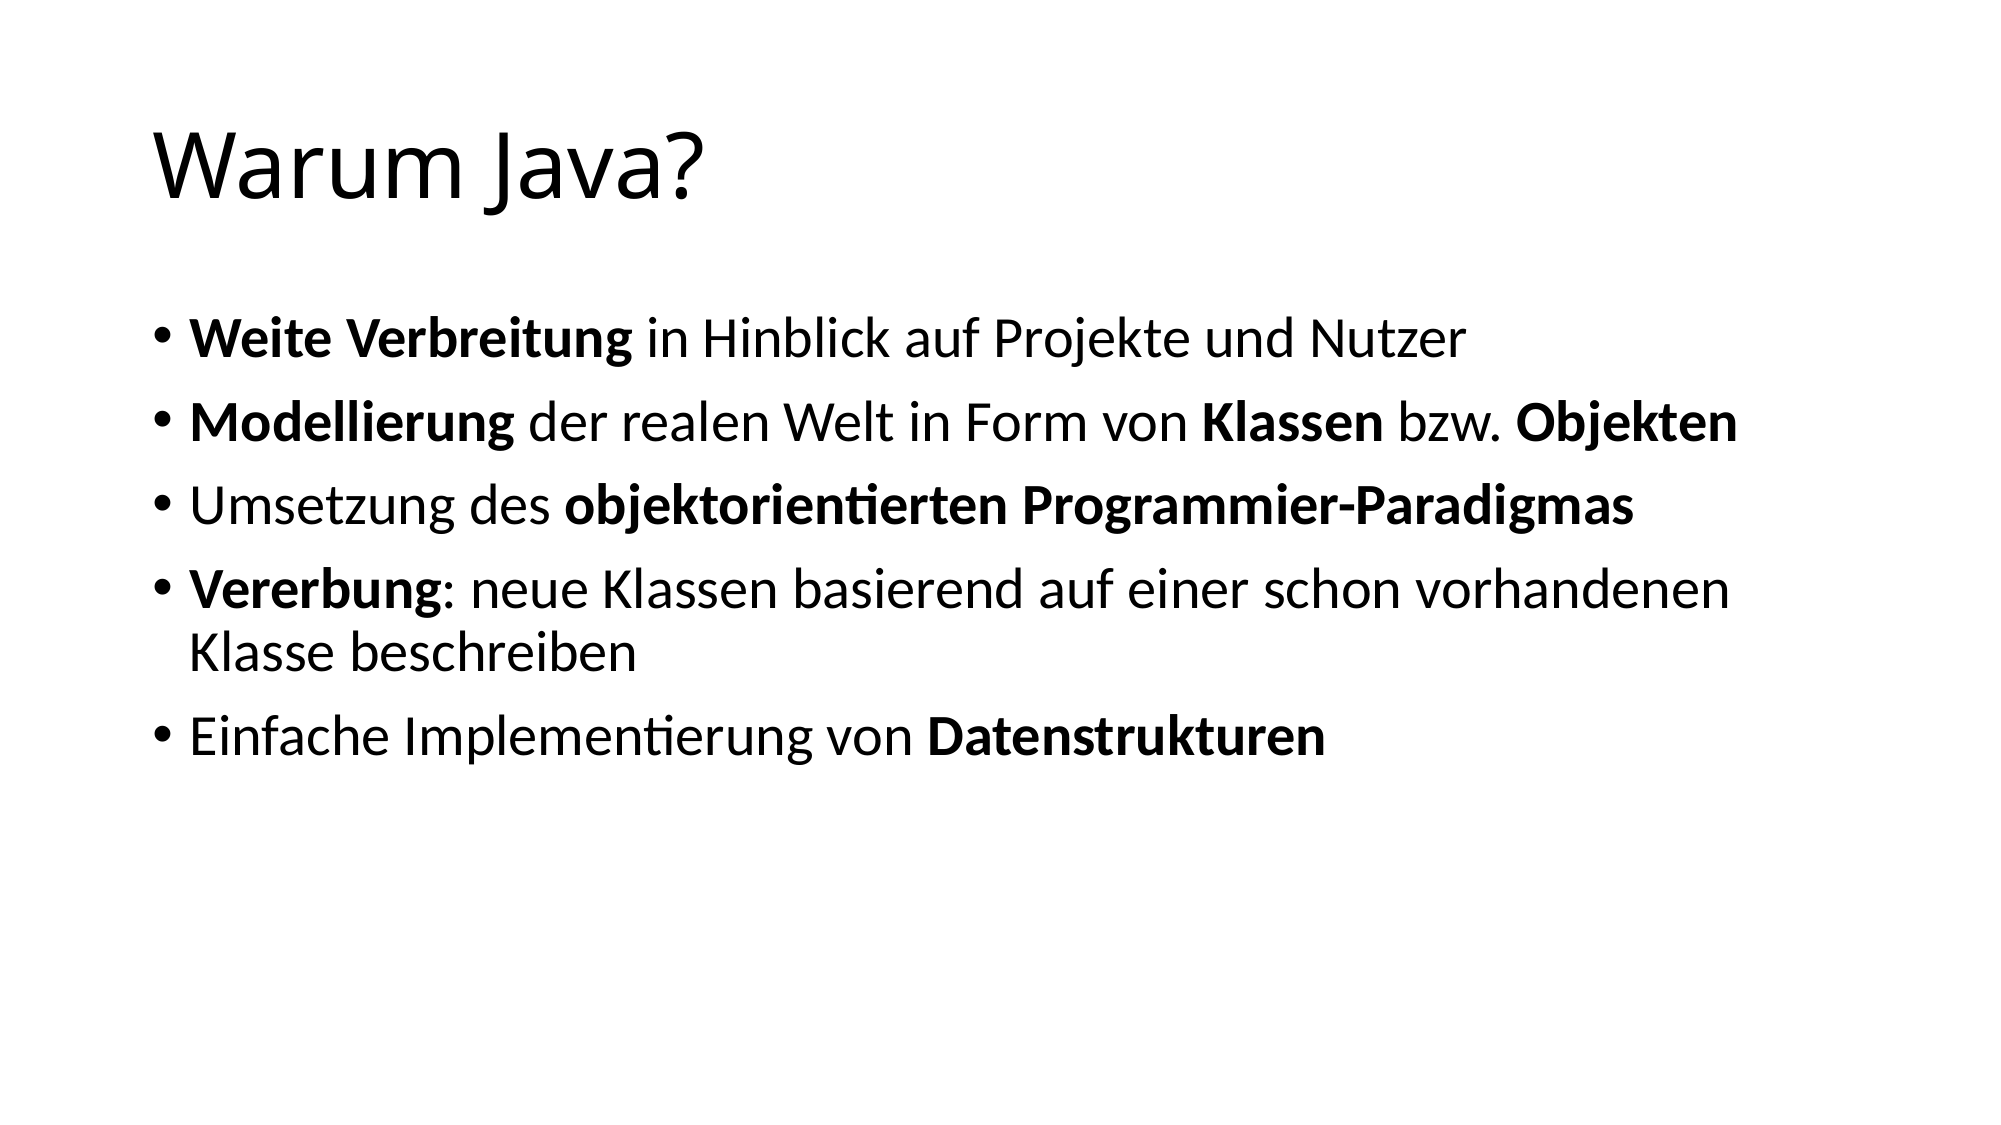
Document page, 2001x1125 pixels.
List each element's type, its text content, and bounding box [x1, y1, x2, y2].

title Warum Java? [137, 59, 1863, 278]
list Weite Verbreitung in Hinblick auf Projekte und Nutzer Modellierung der realen Welt in Form von Klassen bzw. Objekten Umsetzung des objektorientierten Programmier-Paradigmas Vererbung: neue Klassen basierend auf einer schon vorhandenen Klasse beschreiben Einfache Implementierung von Datenstrukturen [137, 299, 1863, 1014]
